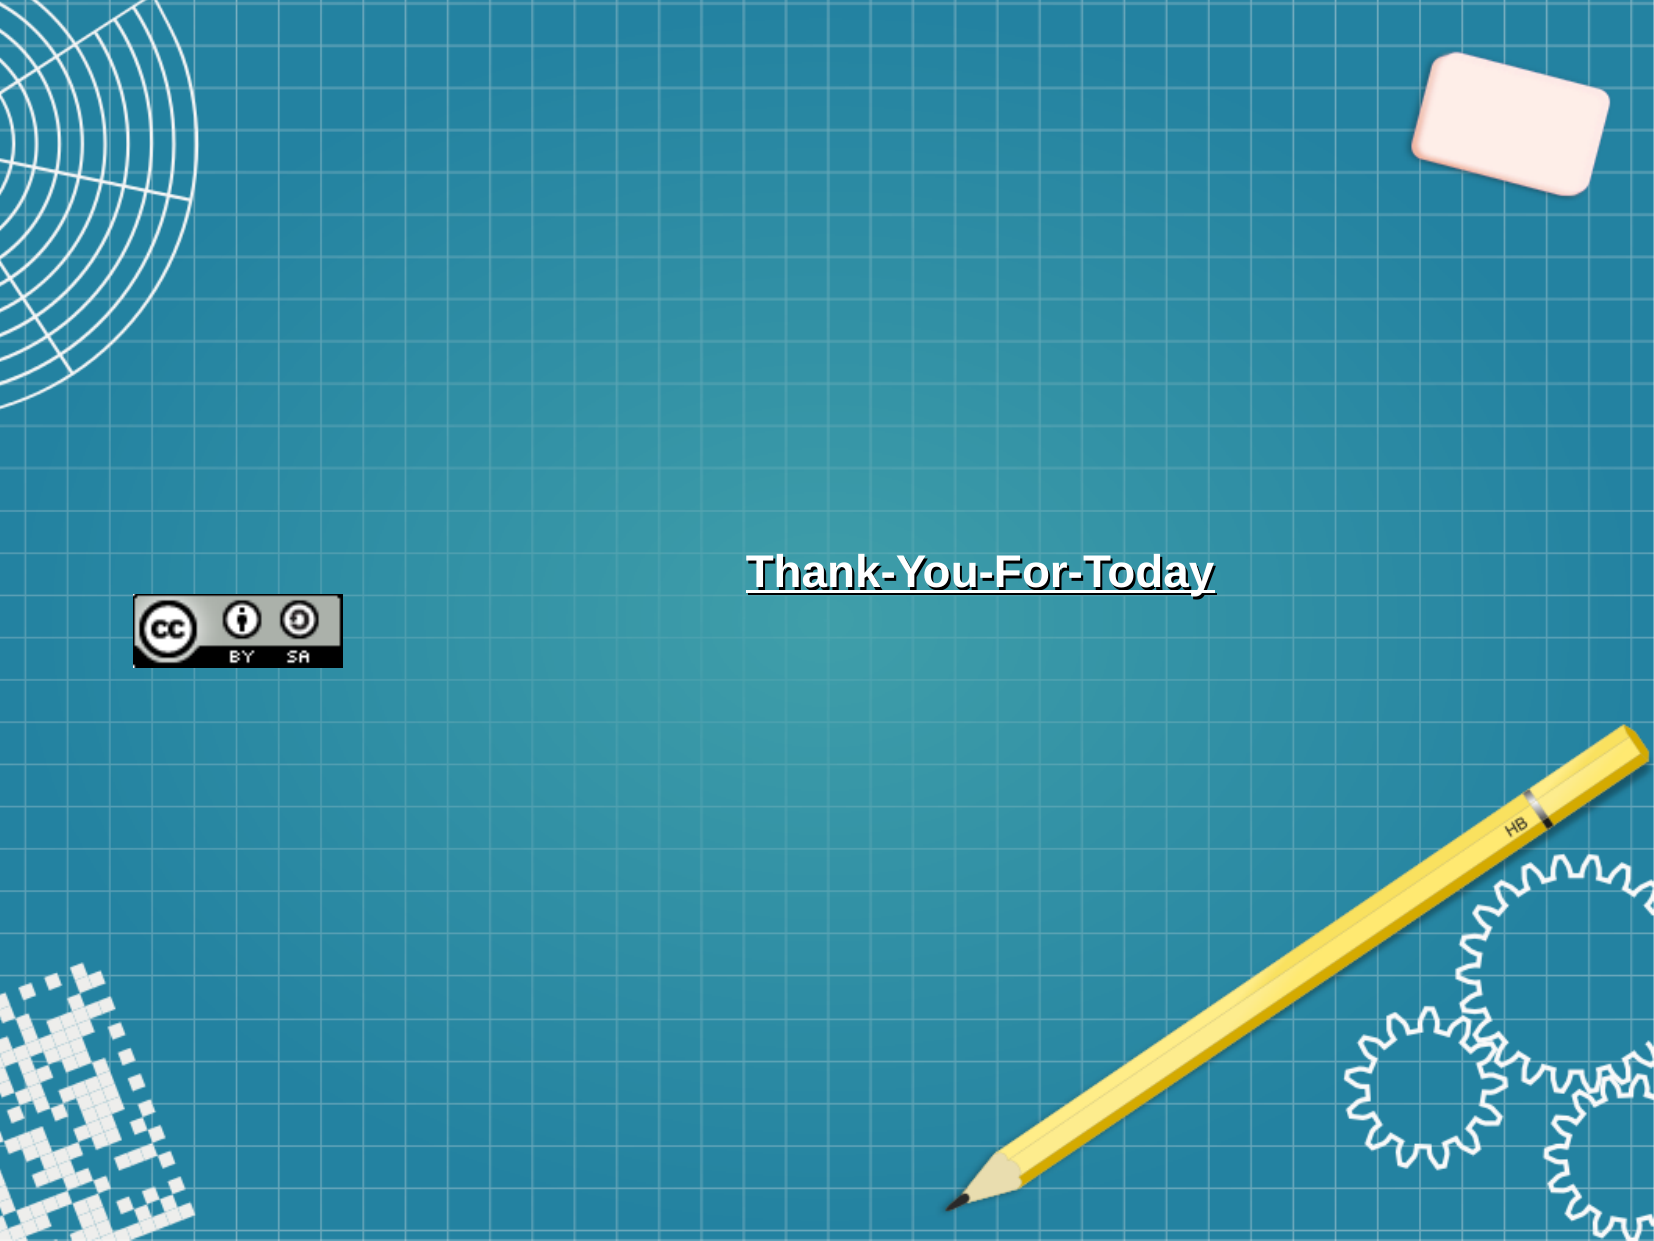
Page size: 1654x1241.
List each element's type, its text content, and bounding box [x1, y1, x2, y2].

title Thank-You-For-Today [389, 519, 1571, 727]
picture [0, 0, 1654, 1241]
